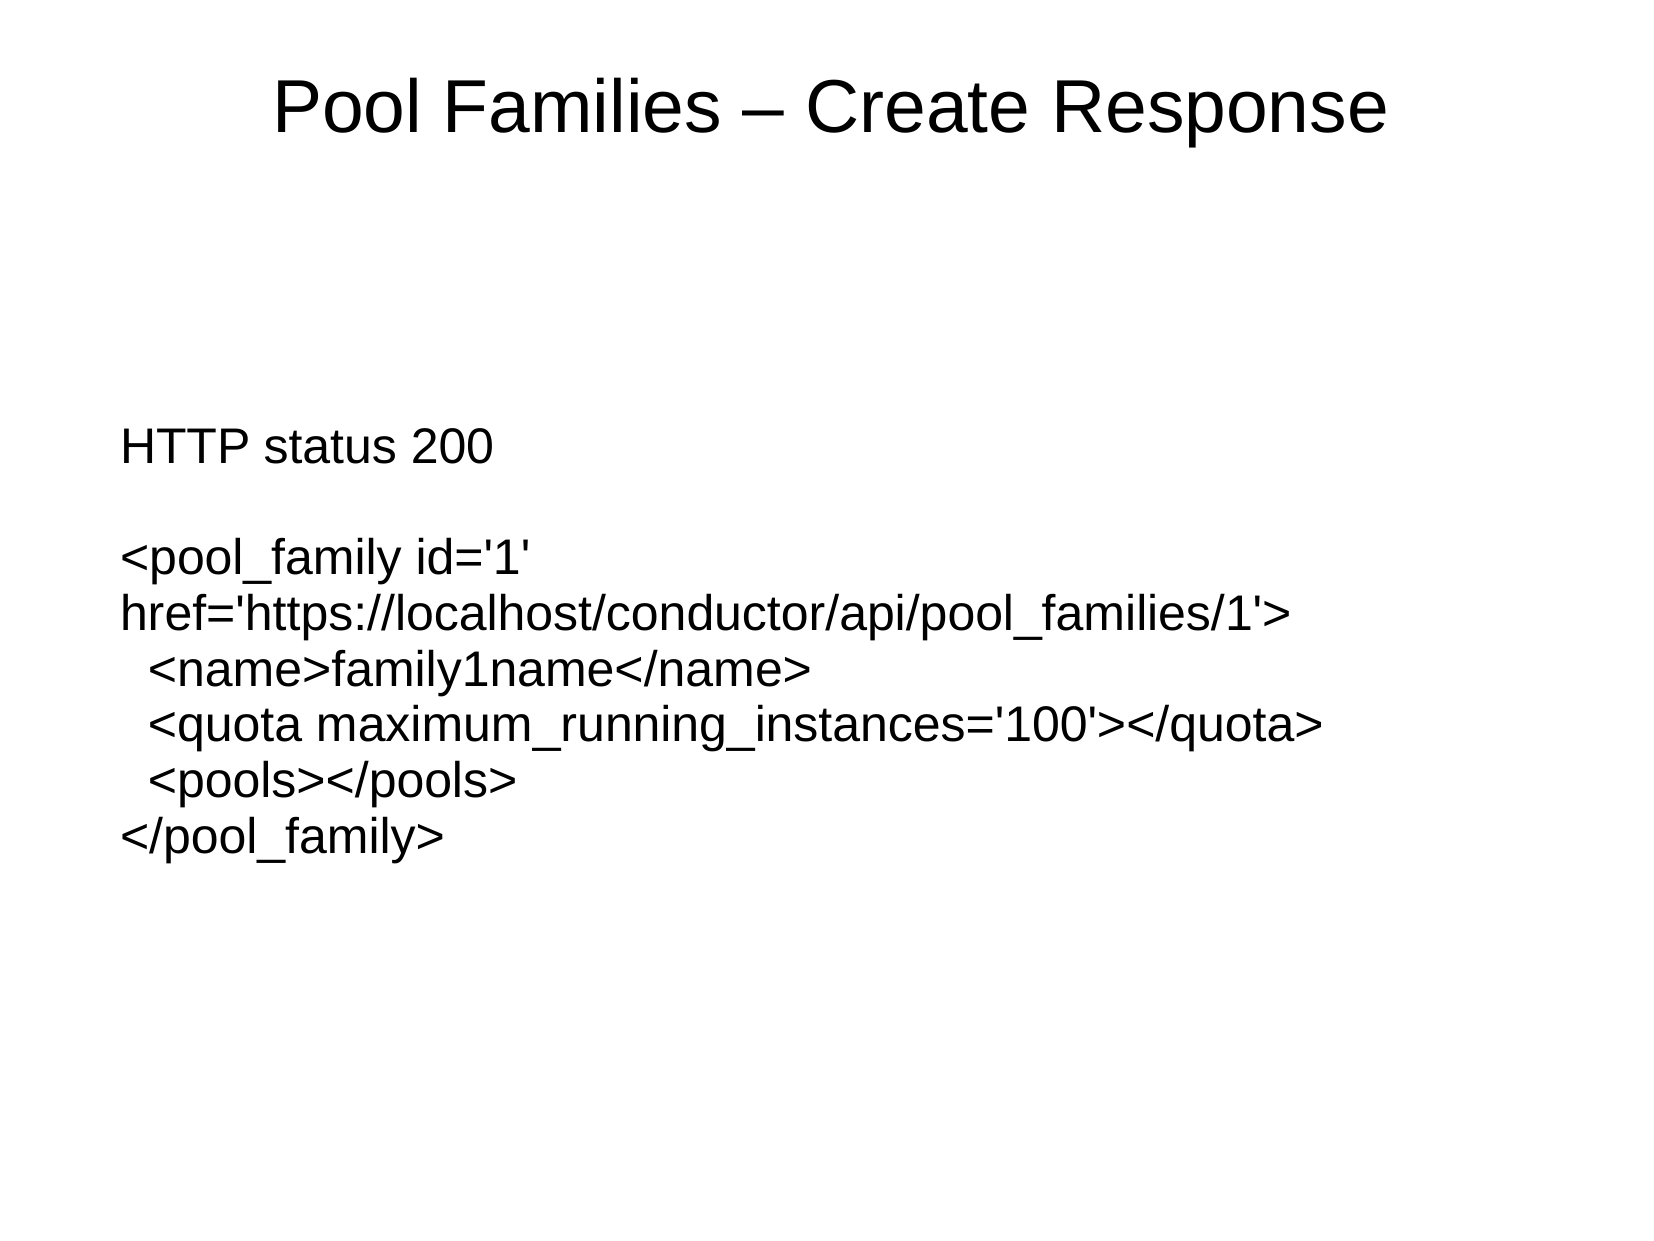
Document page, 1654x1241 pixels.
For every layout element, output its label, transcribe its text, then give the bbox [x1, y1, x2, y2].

subtitle HTTP status 200 <pool_family id='1' href='https://localhost/conductor/api/pool_families/1'> <name>family1name</name> <quota maximum_running_instances='100'></quota> <pools></pools> </pool_family> [119, 339, 1576, 1059]
title Pool Families – Create Response [86, 2, 1576, 211]
